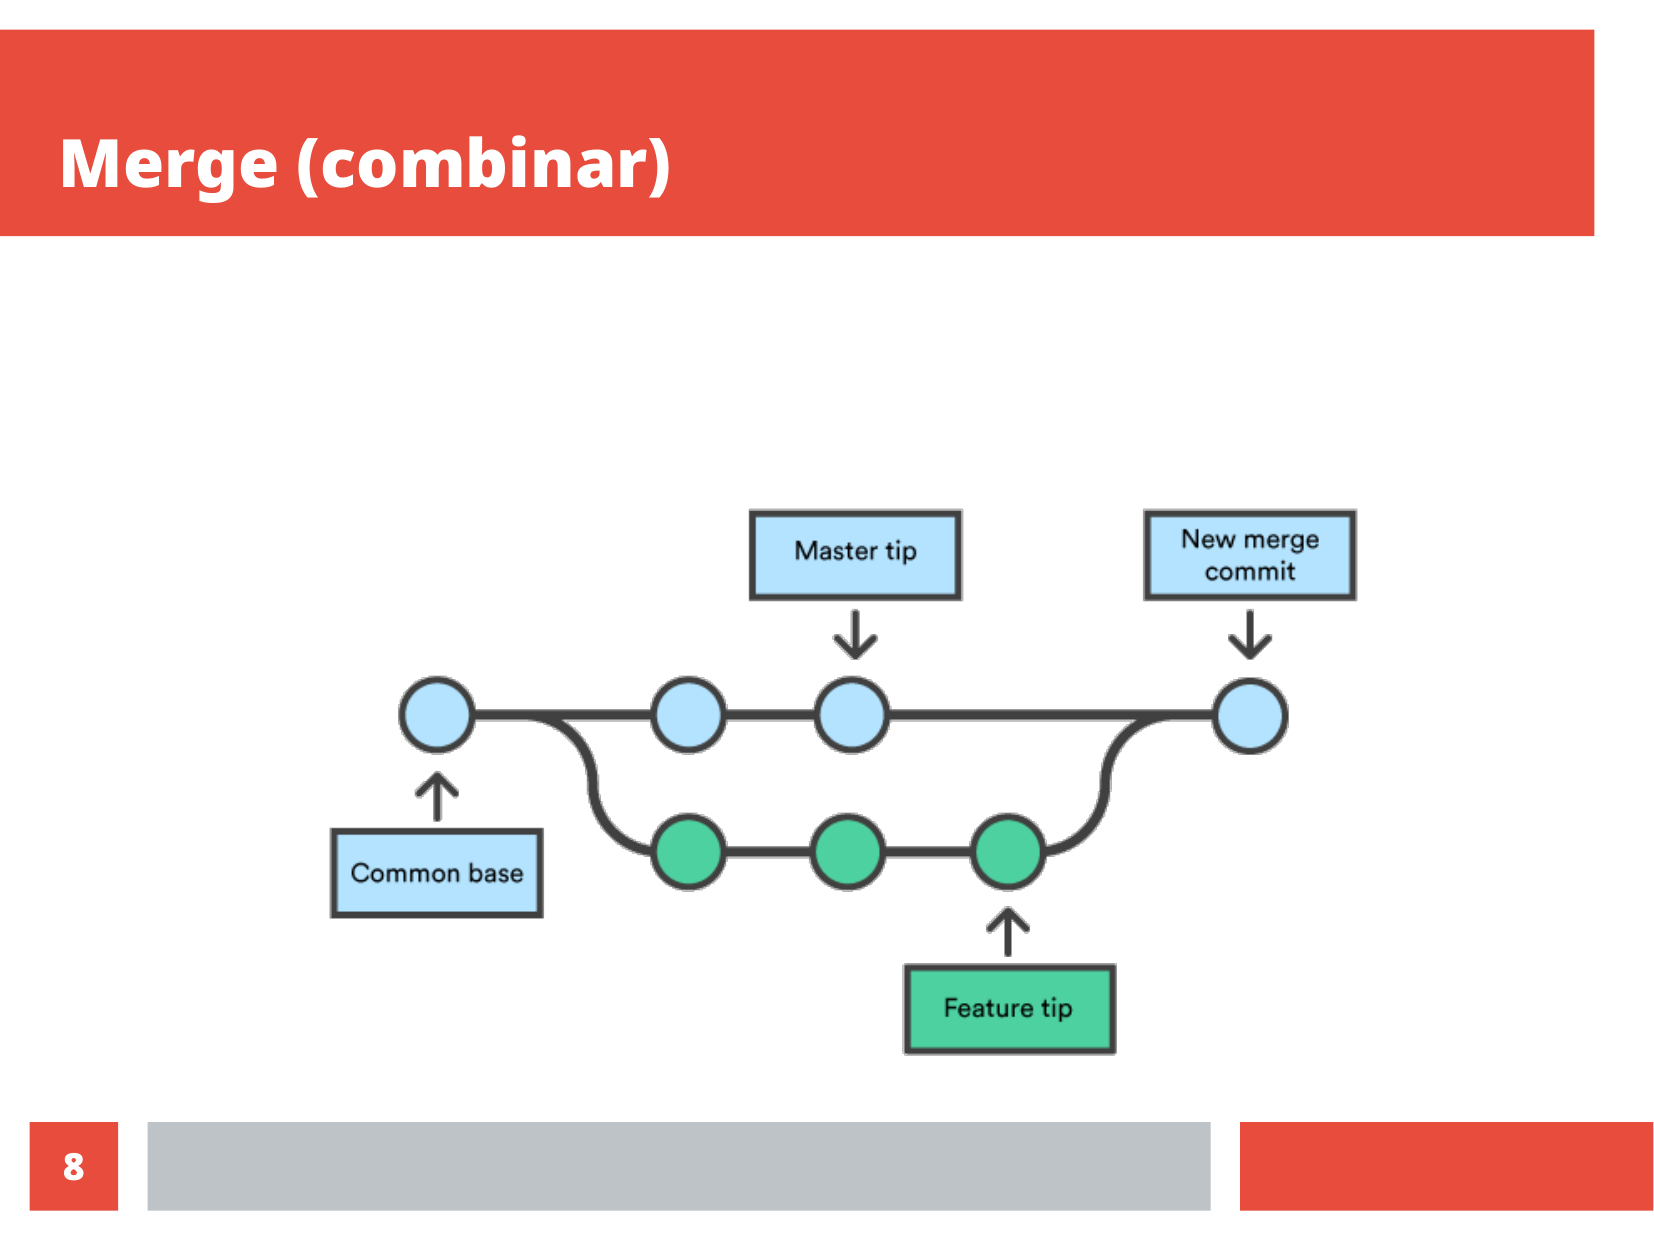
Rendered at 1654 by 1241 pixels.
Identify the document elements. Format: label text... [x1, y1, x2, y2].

title Merge (combinar) [59, 59, 1595, 207]
picture [180, 334, 1516, 1099]
